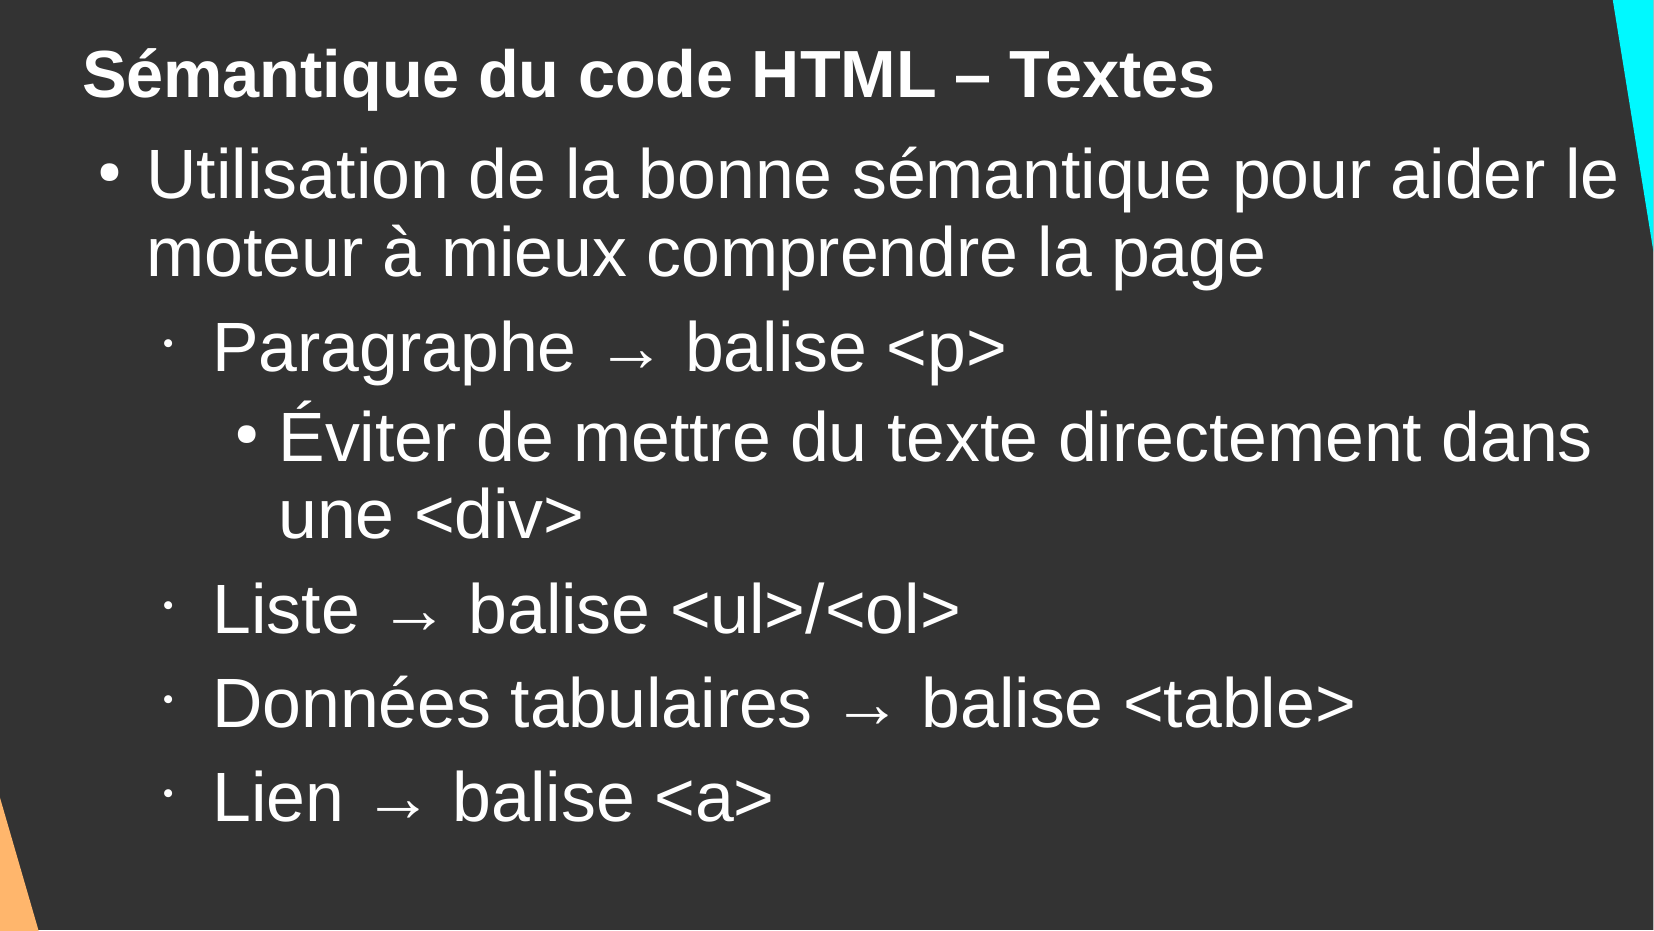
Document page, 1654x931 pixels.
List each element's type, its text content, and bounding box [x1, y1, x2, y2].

title Sémantique du code HTML – Textes [82, 36, 1633, 130]
text_box [1612, 0, 1654, 256]
text_box [0, 797, 39, 931]
list Utilisation de la bonne sémantique pour aider le moteur à mieux comprendre la page Paragraphe → balise <p> Éviter de mettre du texte directement dans une <div> Liste → balise <ul>/<ol> Données tabulaires → balise <table> Lien → balise <a> [80, 135, 1630, 839]
